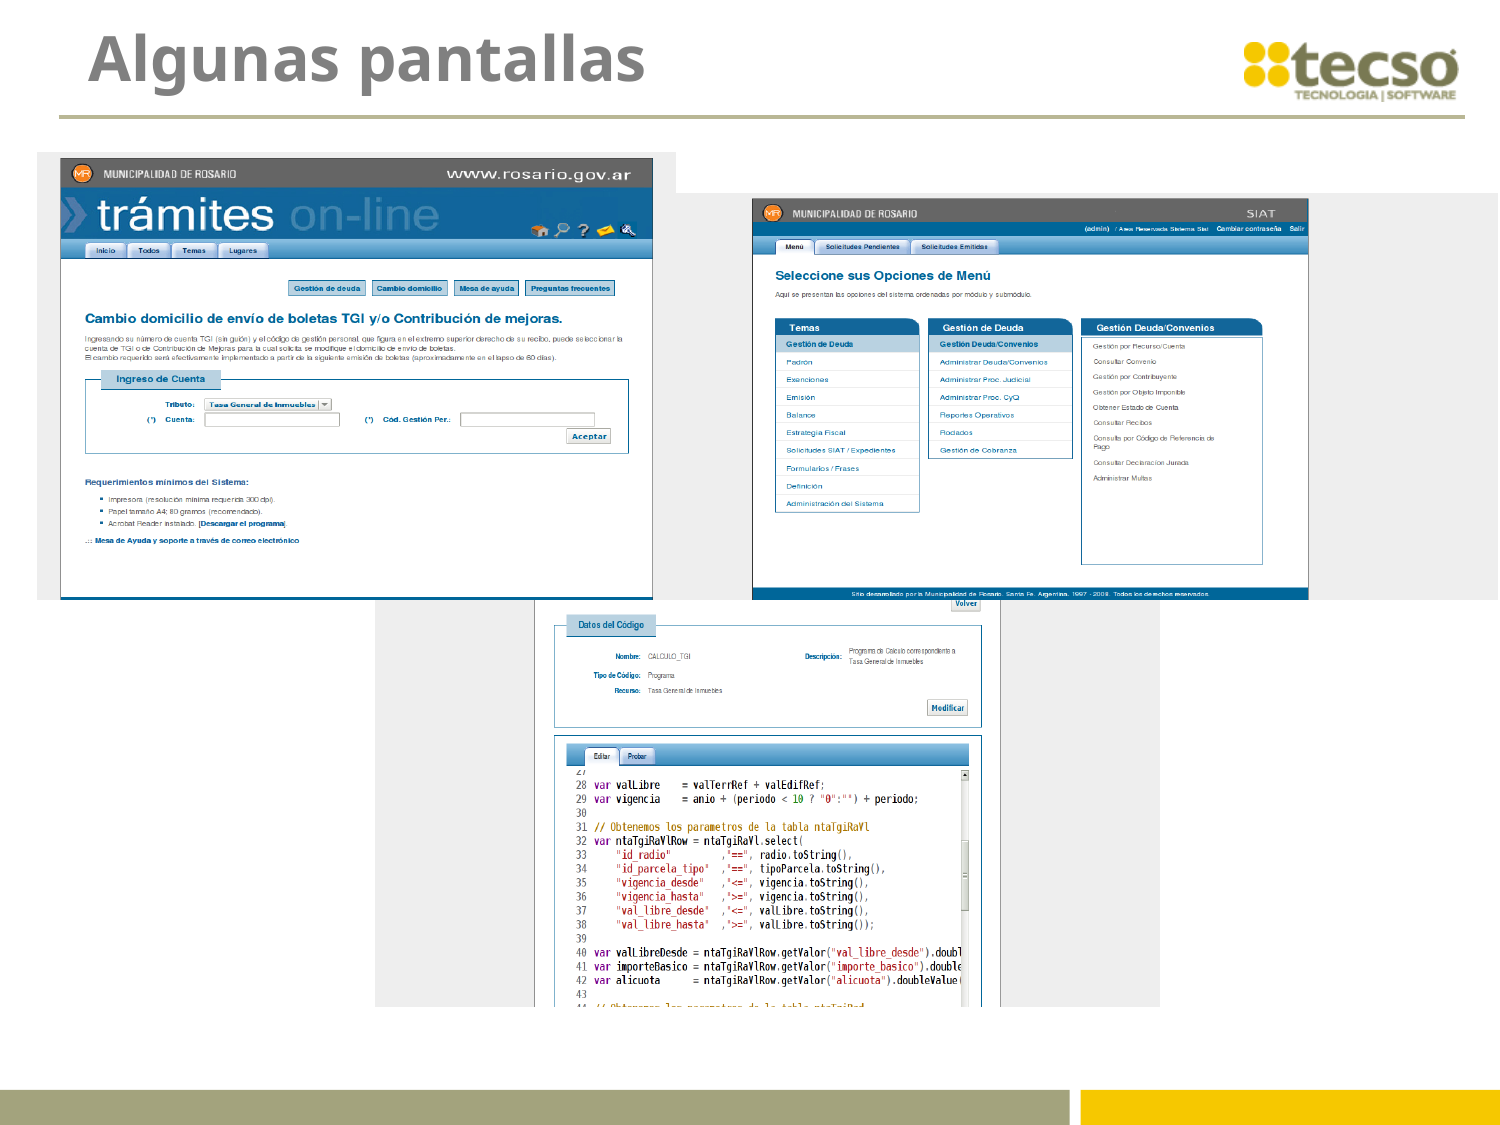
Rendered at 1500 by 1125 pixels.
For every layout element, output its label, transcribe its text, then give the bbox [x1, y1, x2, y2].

title Algunas pantallas [73, 6, 1238, 193]
picture [1244, 42, 1459, 102]
picture [37, 152, 1498, 1007]
picture [1039, 593, 1067, 597]
